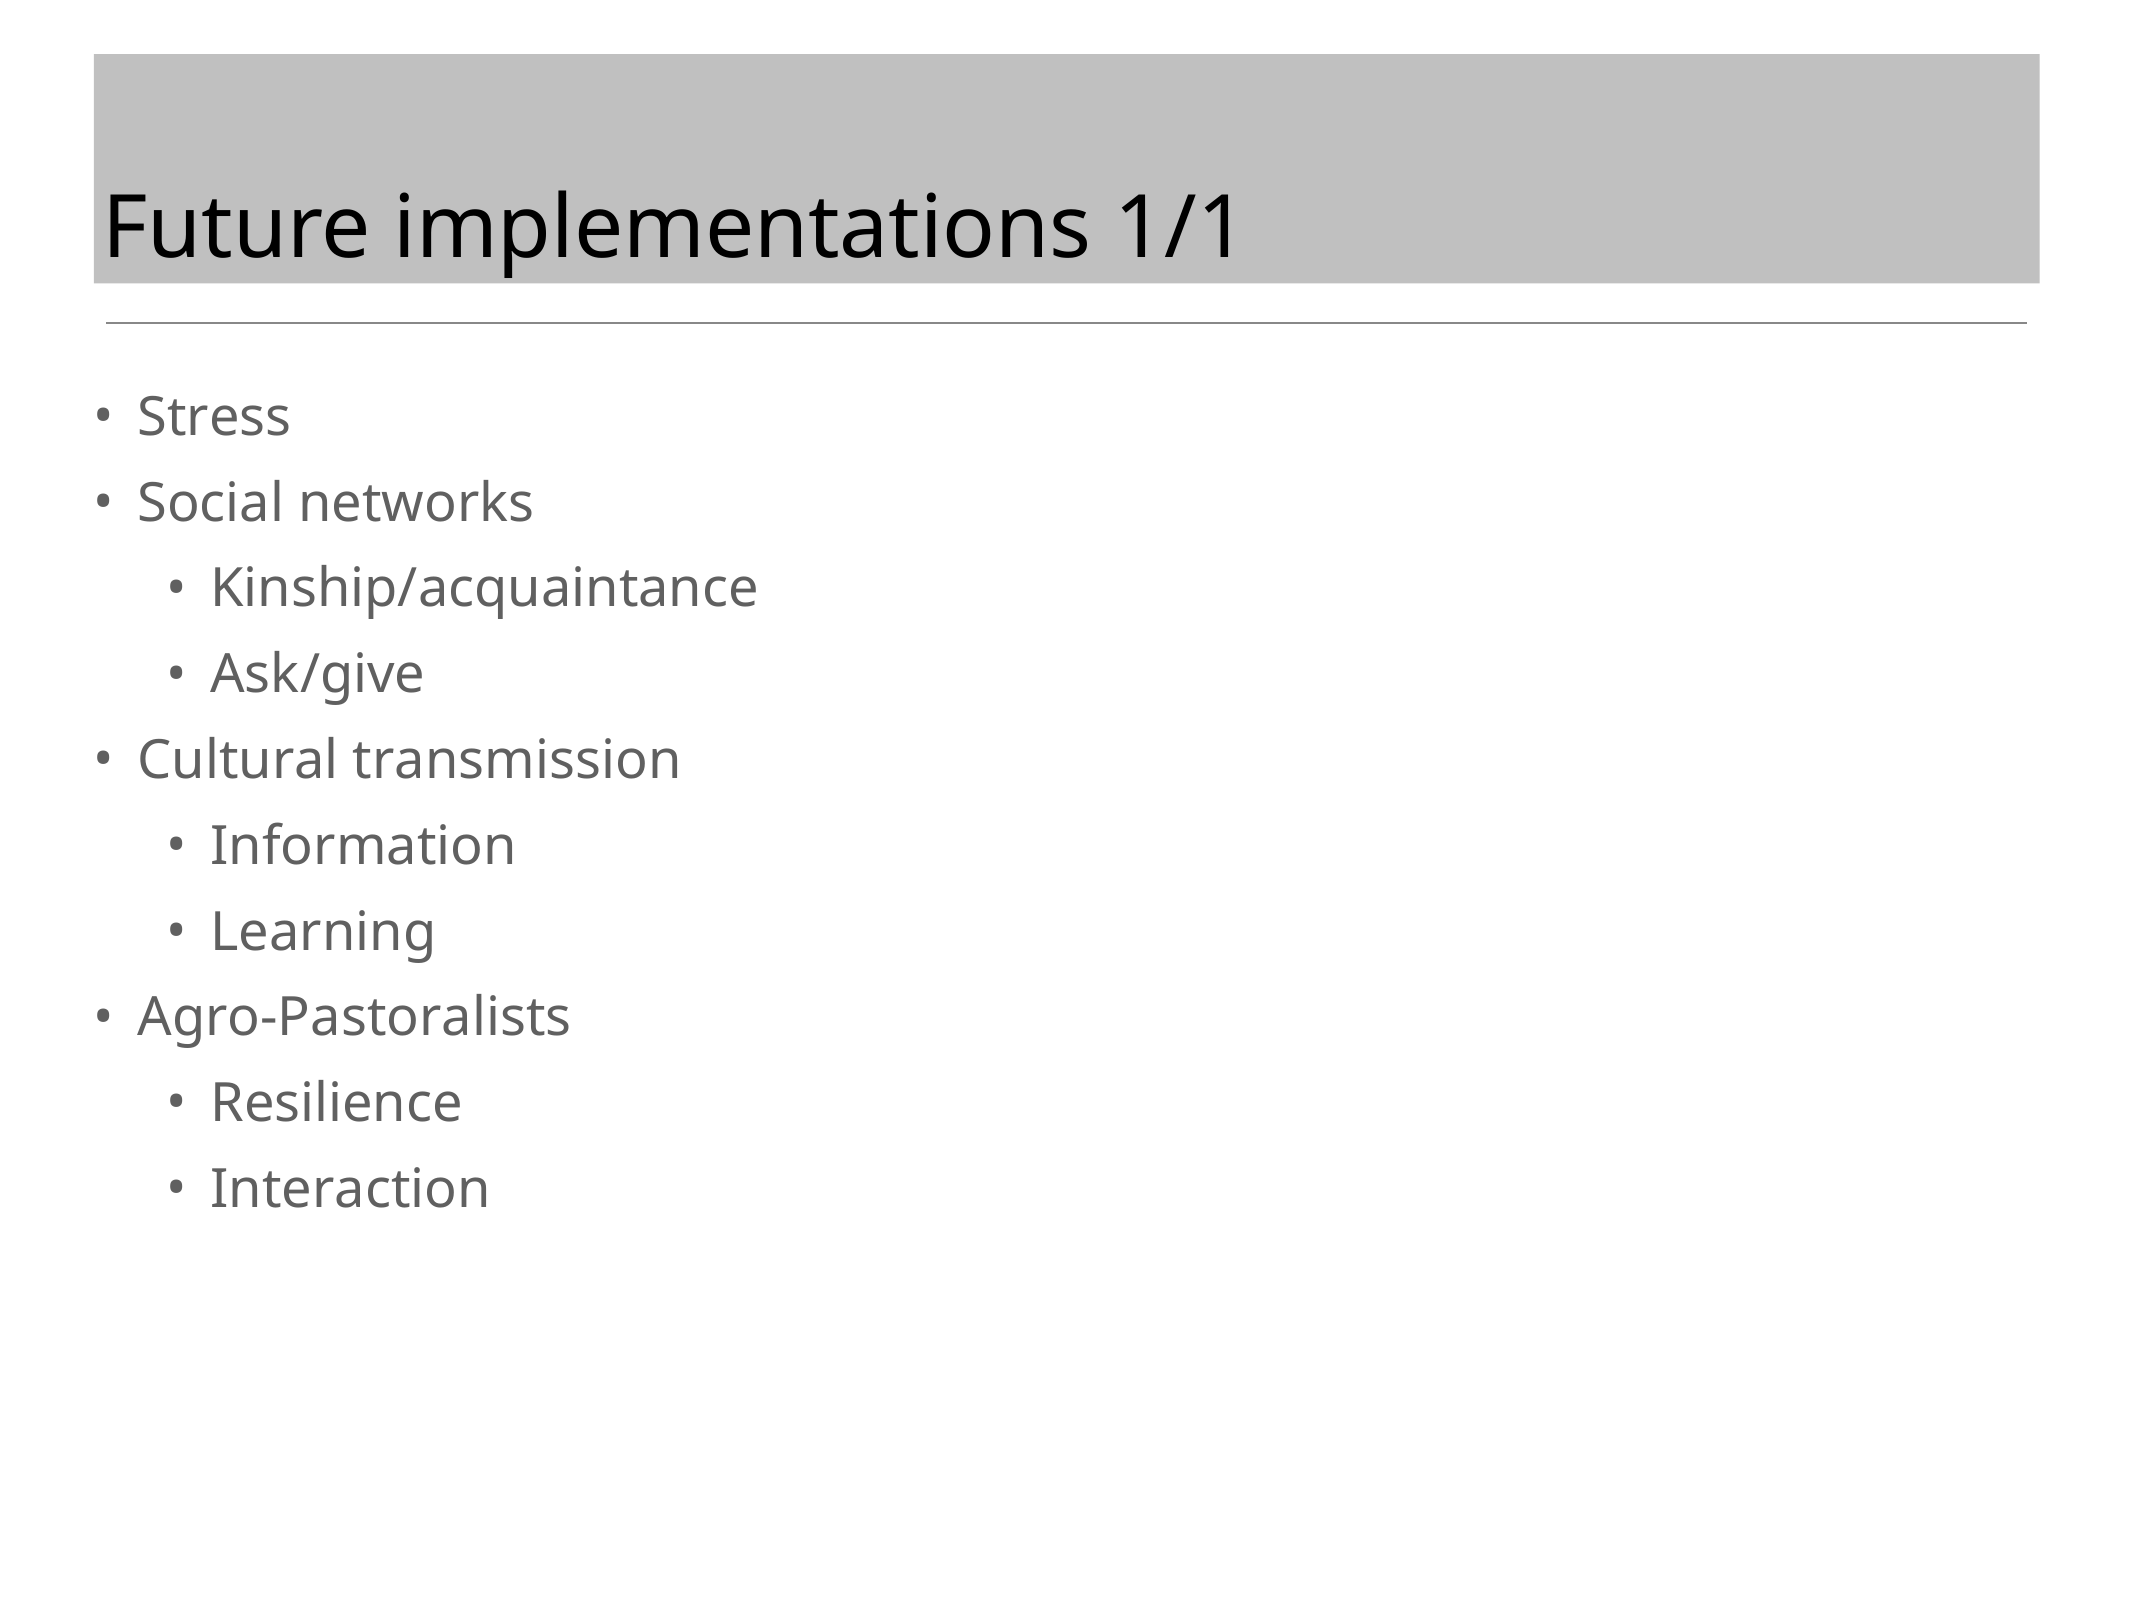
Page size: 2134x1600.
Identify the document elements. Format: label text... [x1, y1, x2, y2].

title Future implementations 1/1 [93, 54, 2040, 284]
text_box Stress Social networks Kinship/acquaintance Ask/give Cultural transmission Information Learning Agro-Pastoralists Resilience Interaction [93, 381, 2040, 1459]
